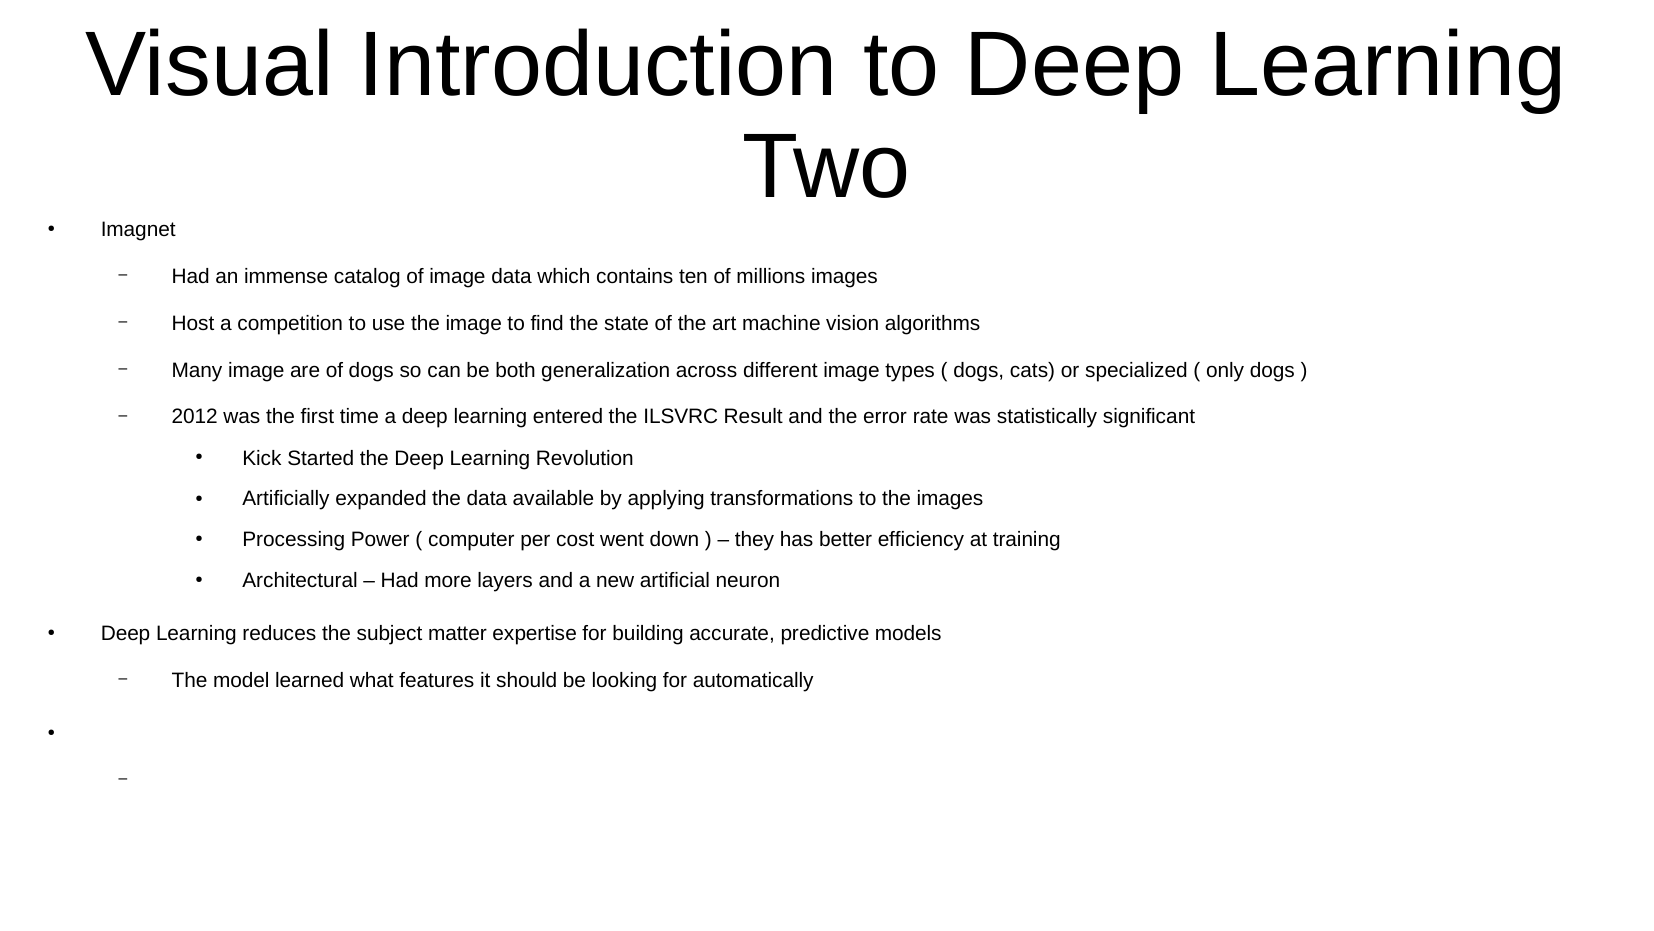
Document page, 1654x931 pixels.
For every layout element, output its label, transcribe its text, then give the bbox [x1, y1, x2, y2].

list Imagnet Had an immense catalog of image data which contains ten of millions images Host a competition to use the image to find the state of the art machine vision algorithms Many image are of dogs so can be both generalization across different image types ( dogs, cats) or specialized ( only dogs ) 2012 was the first time a deep learning entered the ILSVRC Result and the error rate was statistically significant Kick Started the Deep Learning Revolution Artificially expanded the data available by applying transformations to the images Processing Power ( computer per cost went down ) – they has better efficiency at training Architectural – Had more layers and a new artificial neuron Deep Learning reduces the subject matter expertise for building accurate, predictive models The model learned what features it should be looking for automatically [30, 217, 1571, 886]
title Visual Introduction to Deep Learning Two [82, 12, 1571, 217]
